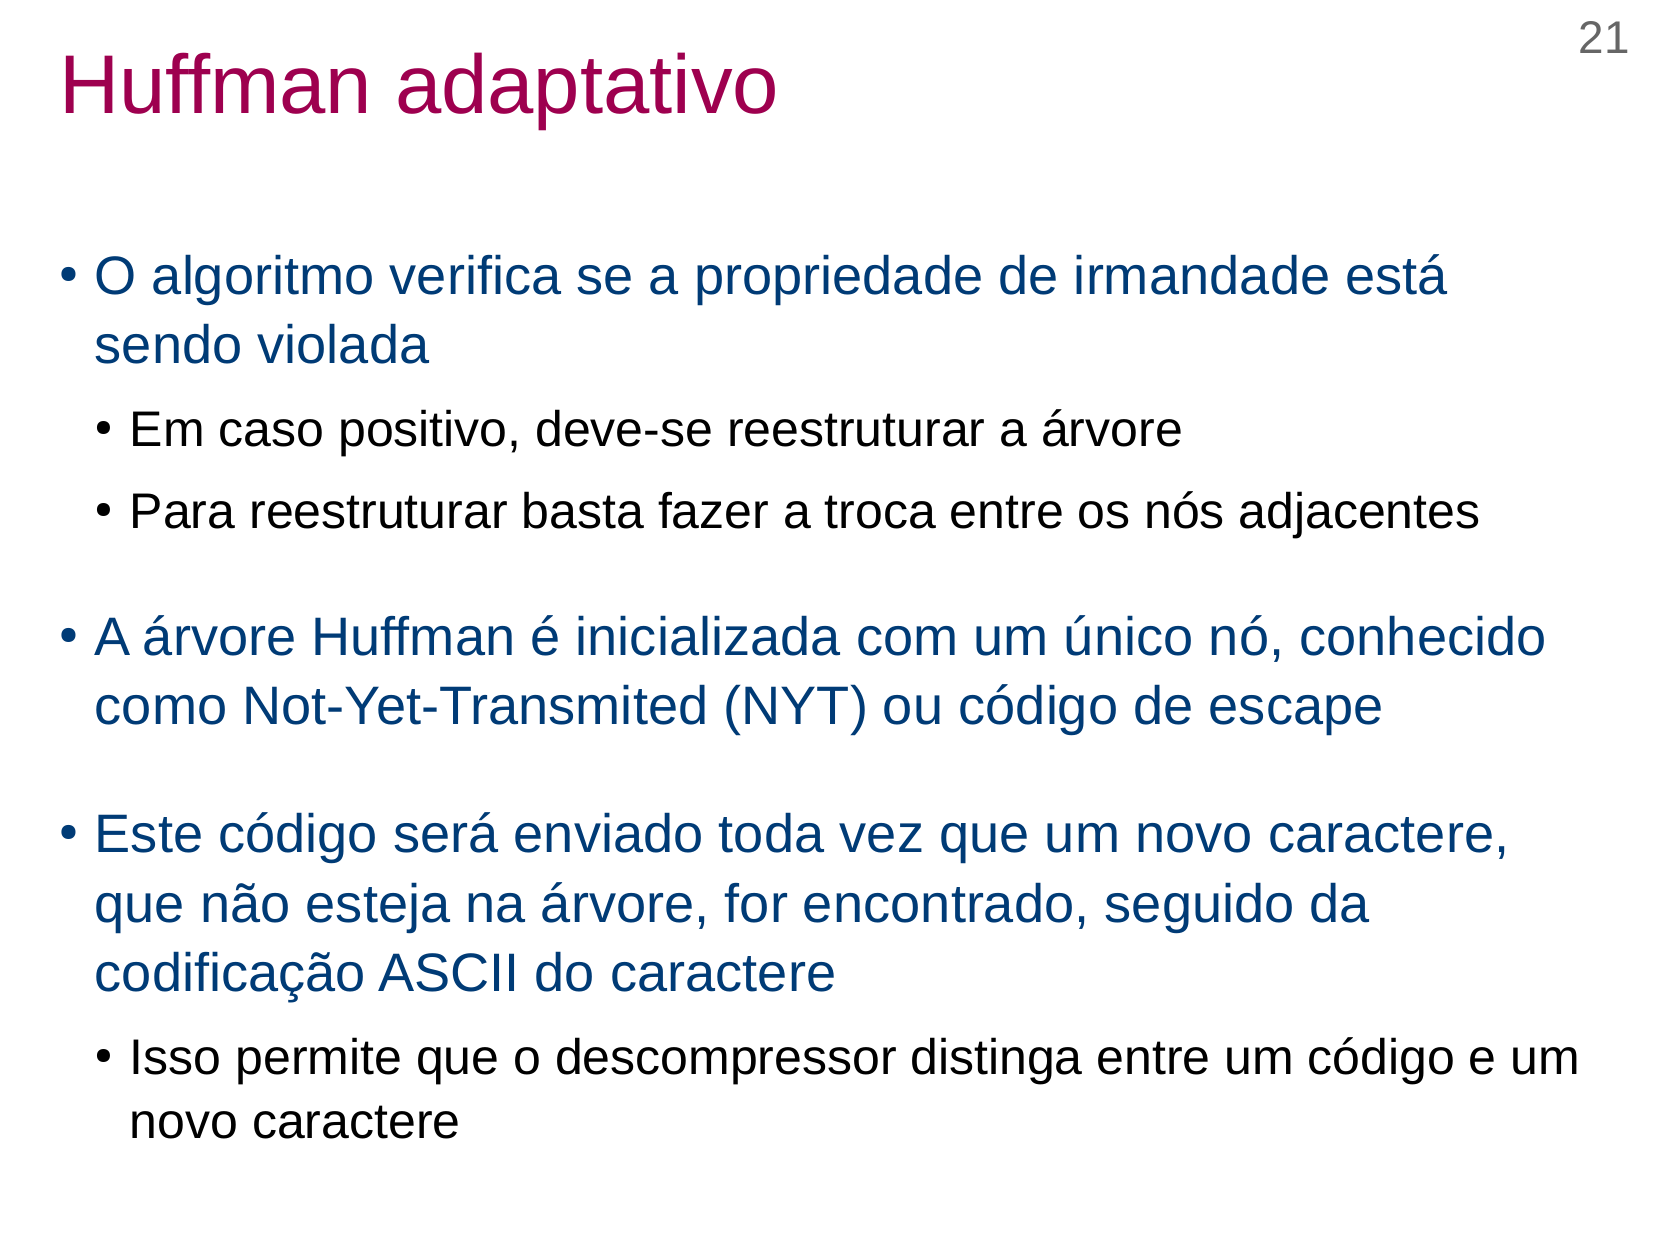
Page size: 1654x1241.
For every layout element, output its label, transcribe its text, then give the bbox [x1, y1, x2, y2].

title Huffman adaptativo [59, 29, 1595, 148]
list O algoritmo verifica se a propriedade de irmandade está sendo violada Em caso positivo, deve-se reestruturar a árvore Para reestruturar basta fazer a troca entre os nós adjacentes A árvore Huffman é inicializada com um único nó, conhecido como Not-Yet-Transmited (NYT) ou código de escape Este código será enviado toda vez que um novo caractere, que não esteja na árvore, for encontrado, seguido da codificação ASCII do caractere Isso permite que o descompressor distinga entre um código e um novo caractere [59, 236, 1595, 1211]
